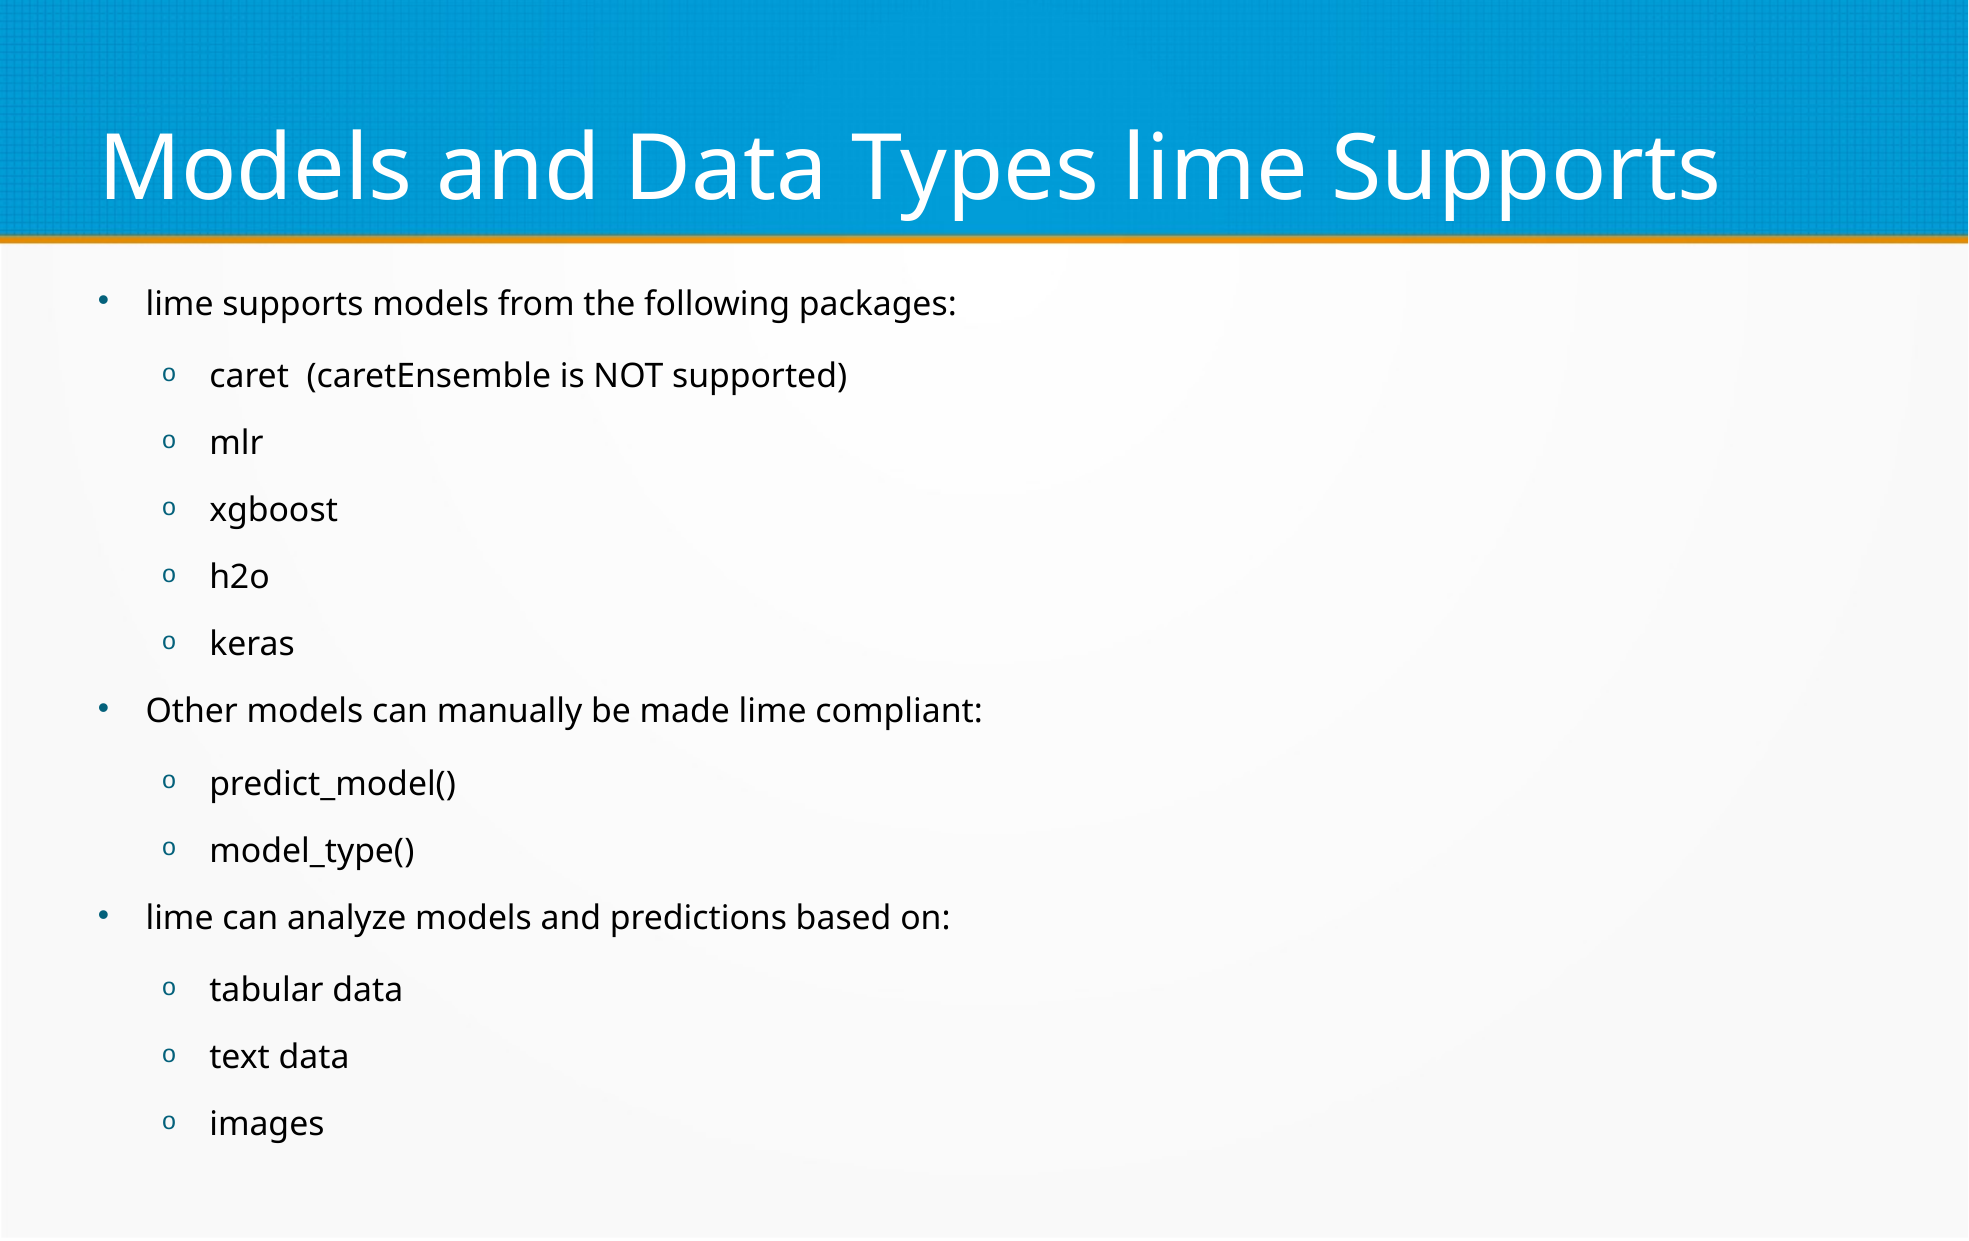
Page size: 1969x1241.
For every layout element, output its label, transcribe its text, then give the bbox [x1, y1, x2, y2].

picture [0, 233, 1969, 1241]
text_box Models and Data Types lime Supports [98, 19, 1870, 227]
text_box lime supports models from the following packages: caret (caretEnsemble is NOT supported) mlr xgboost h2o keras Other models can manually be made lime compliant: predict_model() model_type() lime can analyze models and predictions based on: tabular data text data images [81, 279, 1844, 1149]
